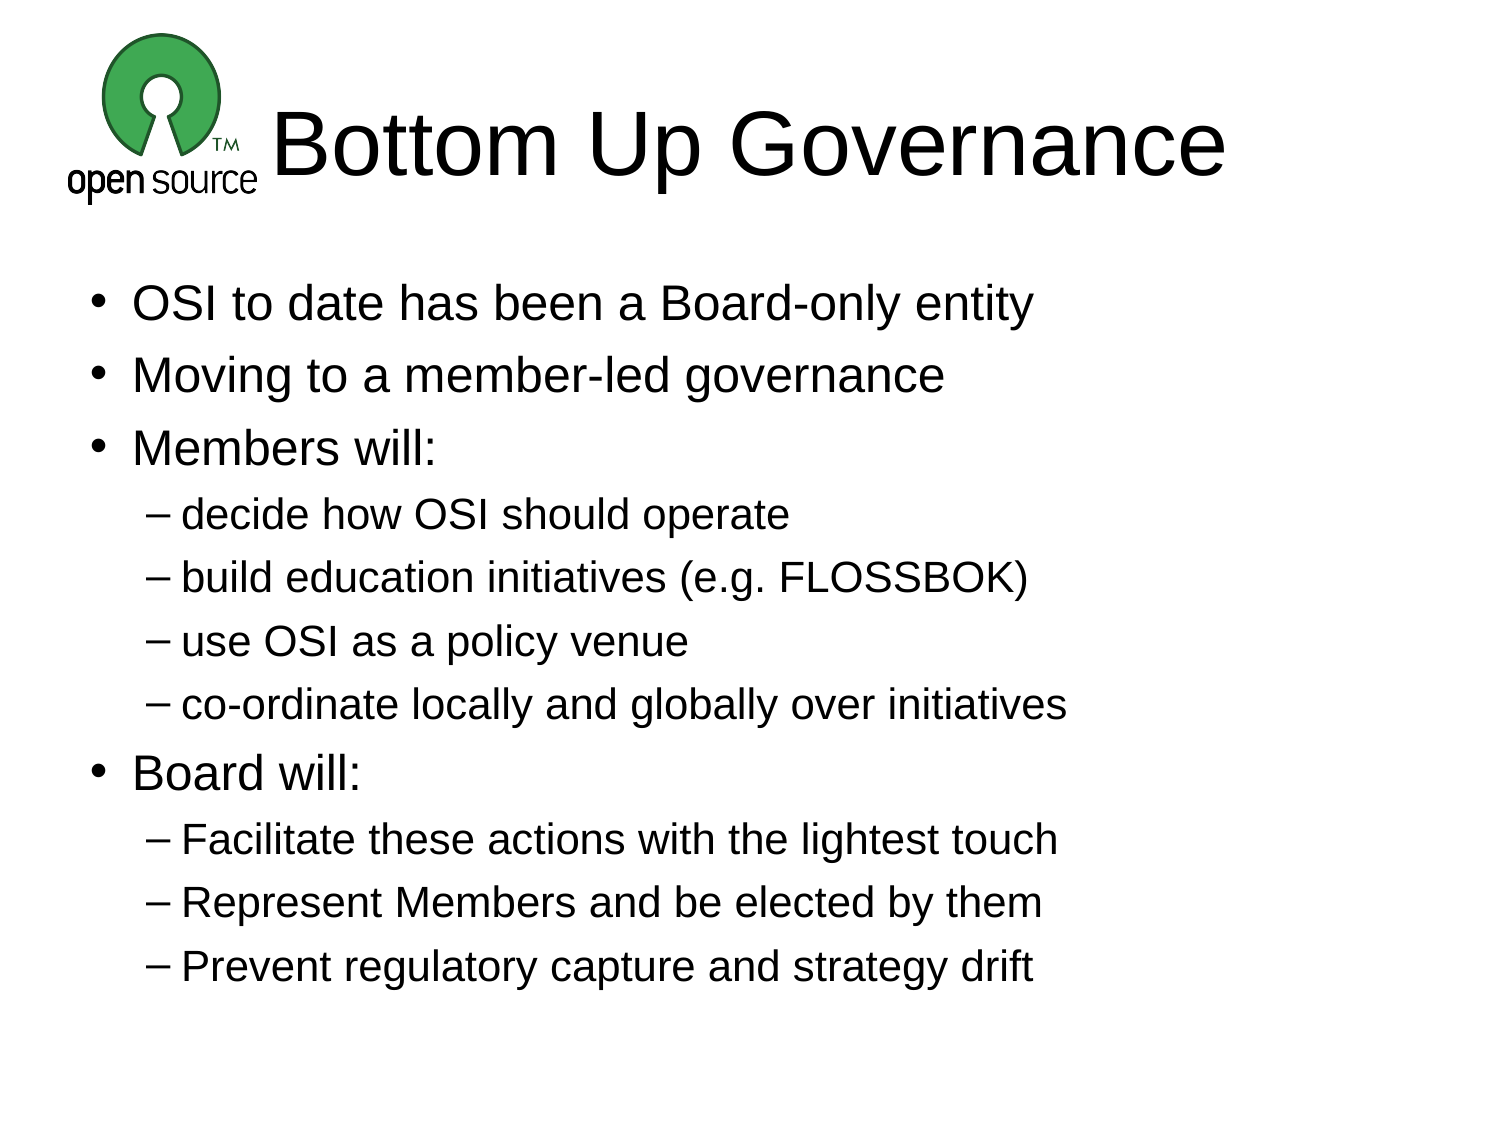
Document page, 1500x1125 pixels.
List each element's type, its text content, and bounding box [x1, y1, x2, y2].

list OSI to date has been a Board-only entity Moving to a member-led governance Members will: decide how OSI should operate build education initiatives (e.g. FLOSSBOK) use OSI as a policy venue co-ordinate locally and globally over initiatives Board will: Facilitate these actions with the lightest touch Represent Members and be elected by them Prevent regulatory capture and strategy drift [75, 262, 1426, 1005]
title Bottom Up Governance [75, 45, 1426, 233]
picture [68, 33, 257, 205]
